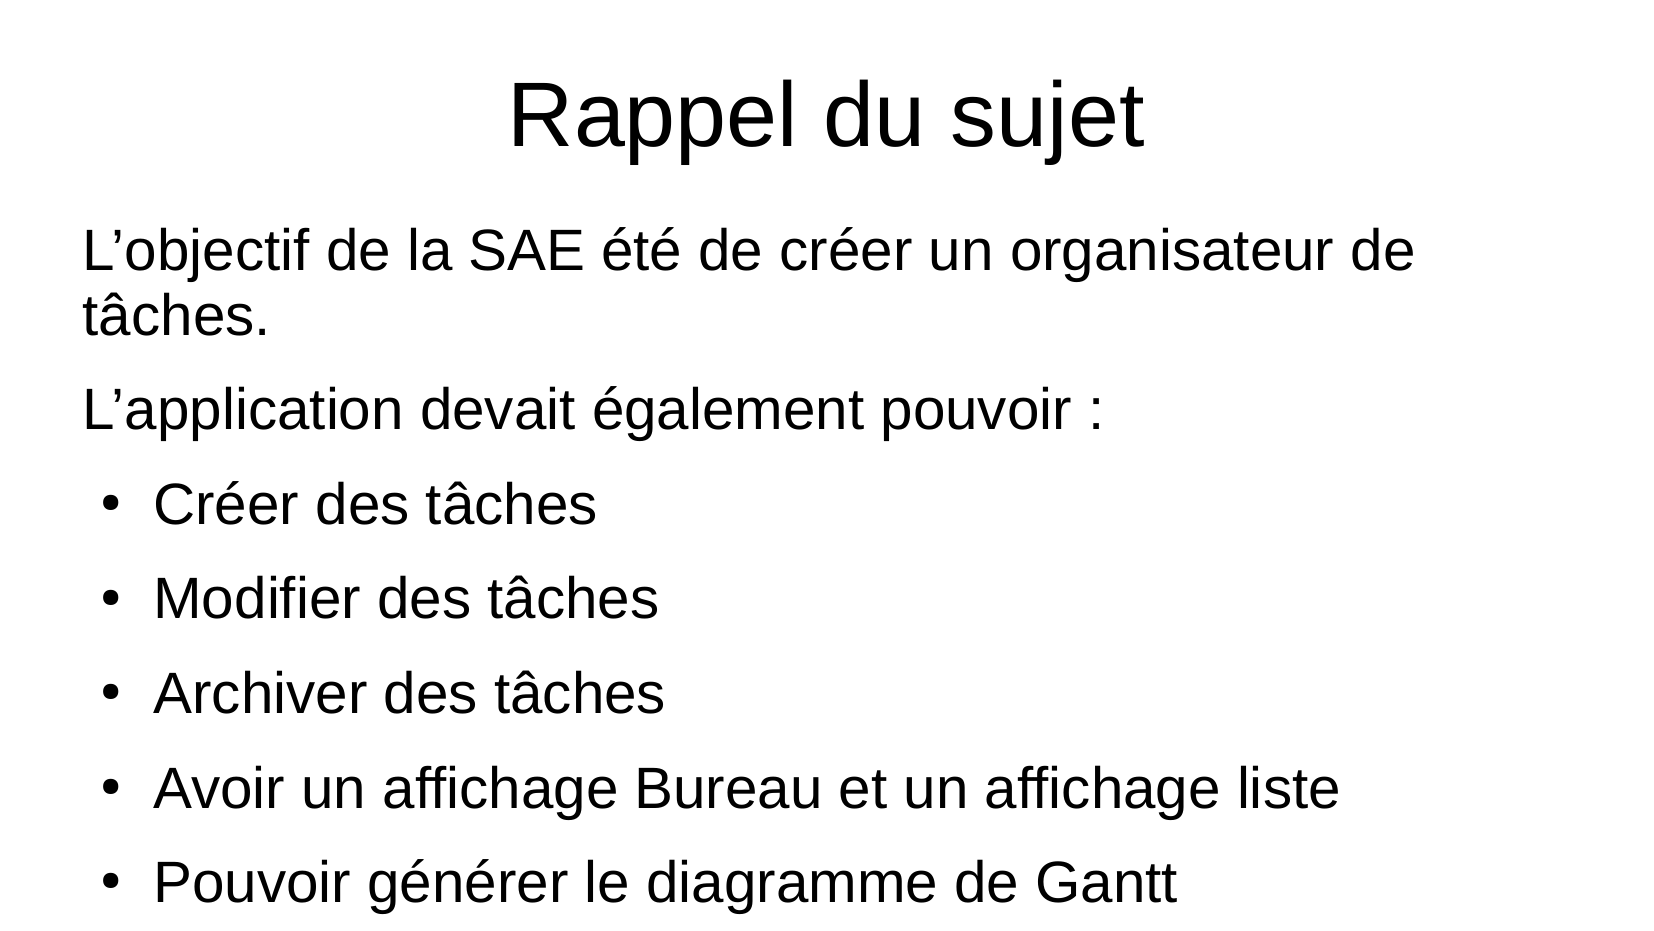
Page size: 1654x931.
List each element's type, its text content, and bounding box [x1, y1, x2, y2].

list L’objectif de la SAE été de créer un organisateur de tâches. L’application devait également pouvoir : Créer des tâches Modifier des tâches Archiver des tâches Avoir un affichage Bureau et un affichage liste Pouvoir générer le diagramme de Gantt [82, 217, 1571, 916]
title Rappel du sujet [82, 37, 1571, 193]
